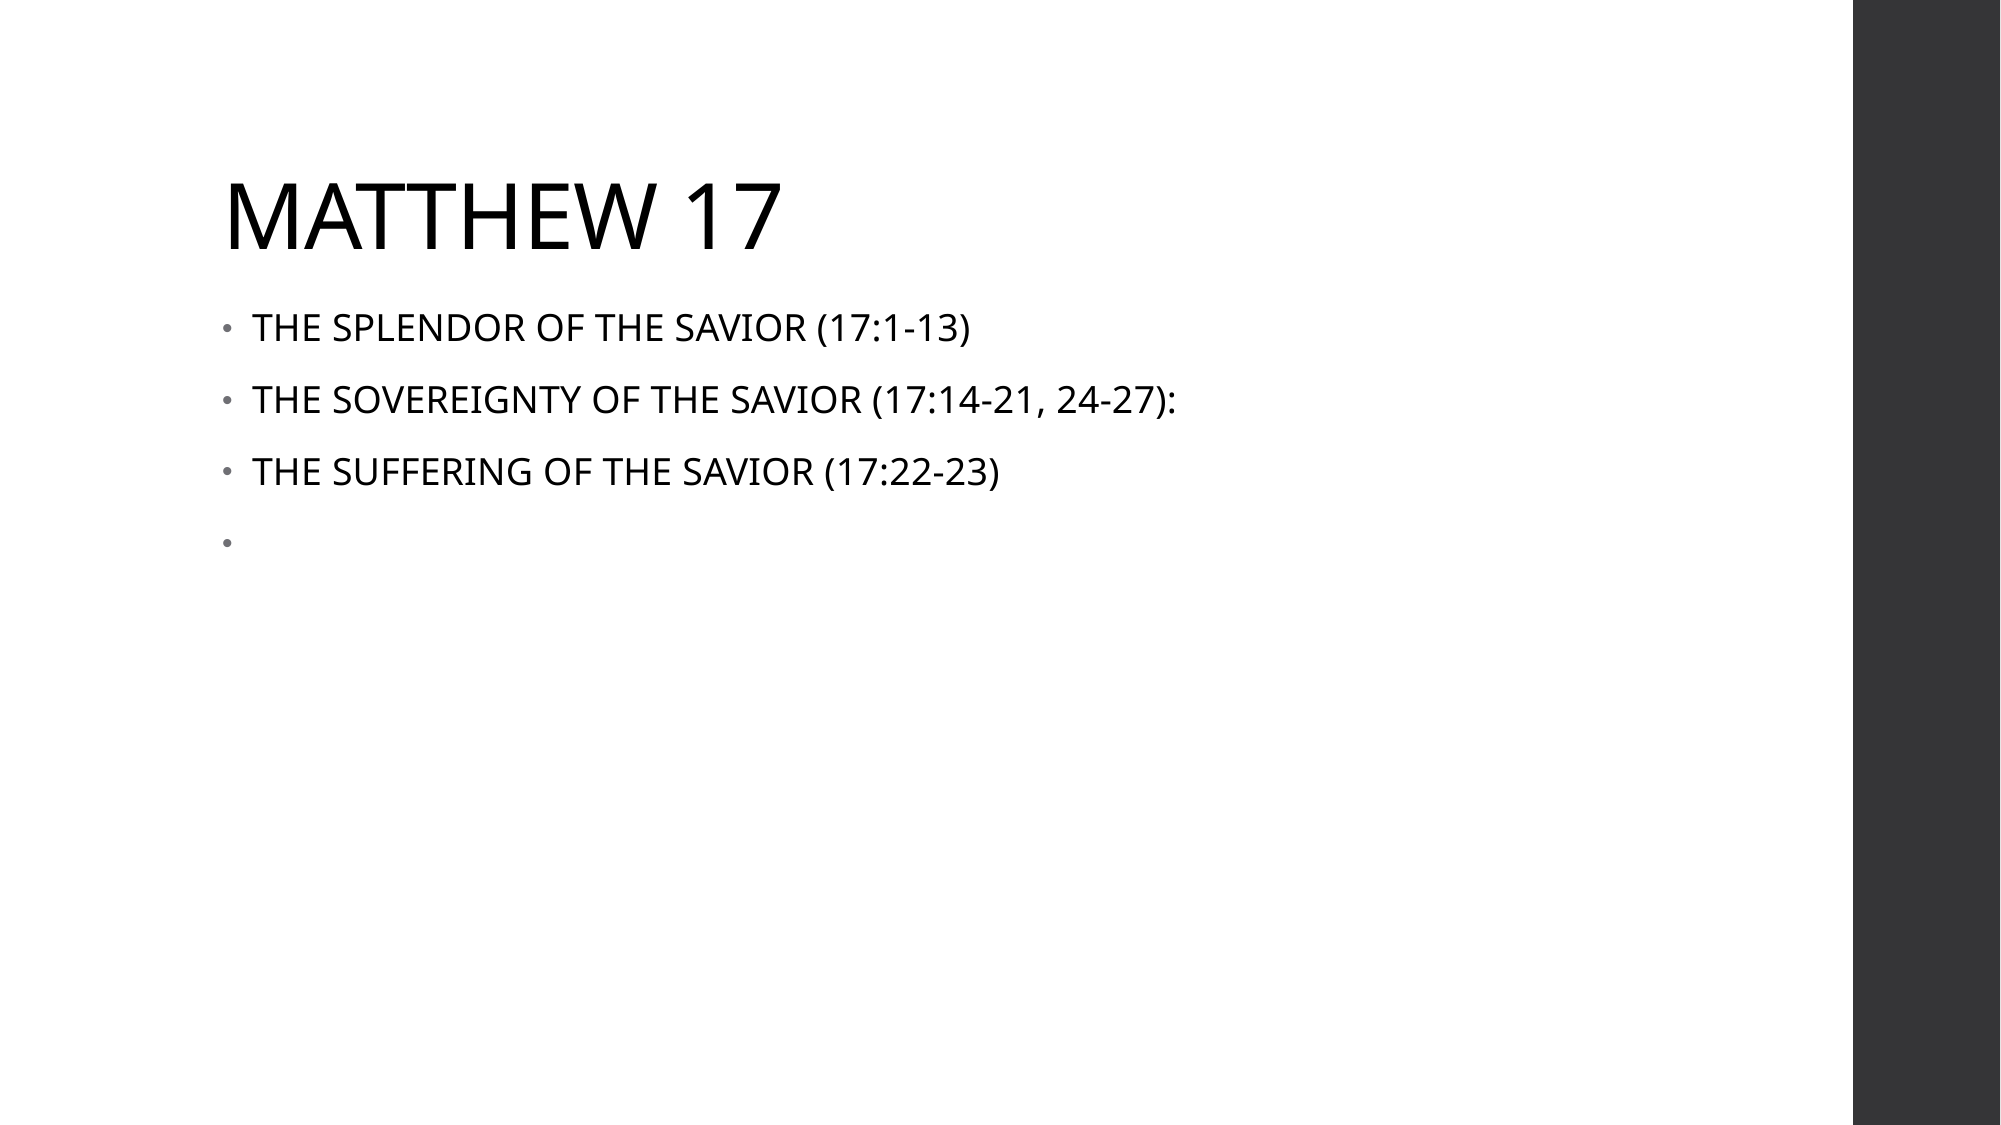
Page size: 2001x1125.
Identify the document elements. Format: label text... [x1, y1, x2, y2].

title MATTHEW 17 [206, 60, 1797, 278]
list THE SPLENDOR OF THE SAVIOR (17:1-13) THE SOVEREIGNTY OF THE SAVIOR (17:14-21, 24-27): THE SUFFERING OF THE SAVIOR (17:22-23) [206, 299, 1617, 1014]
